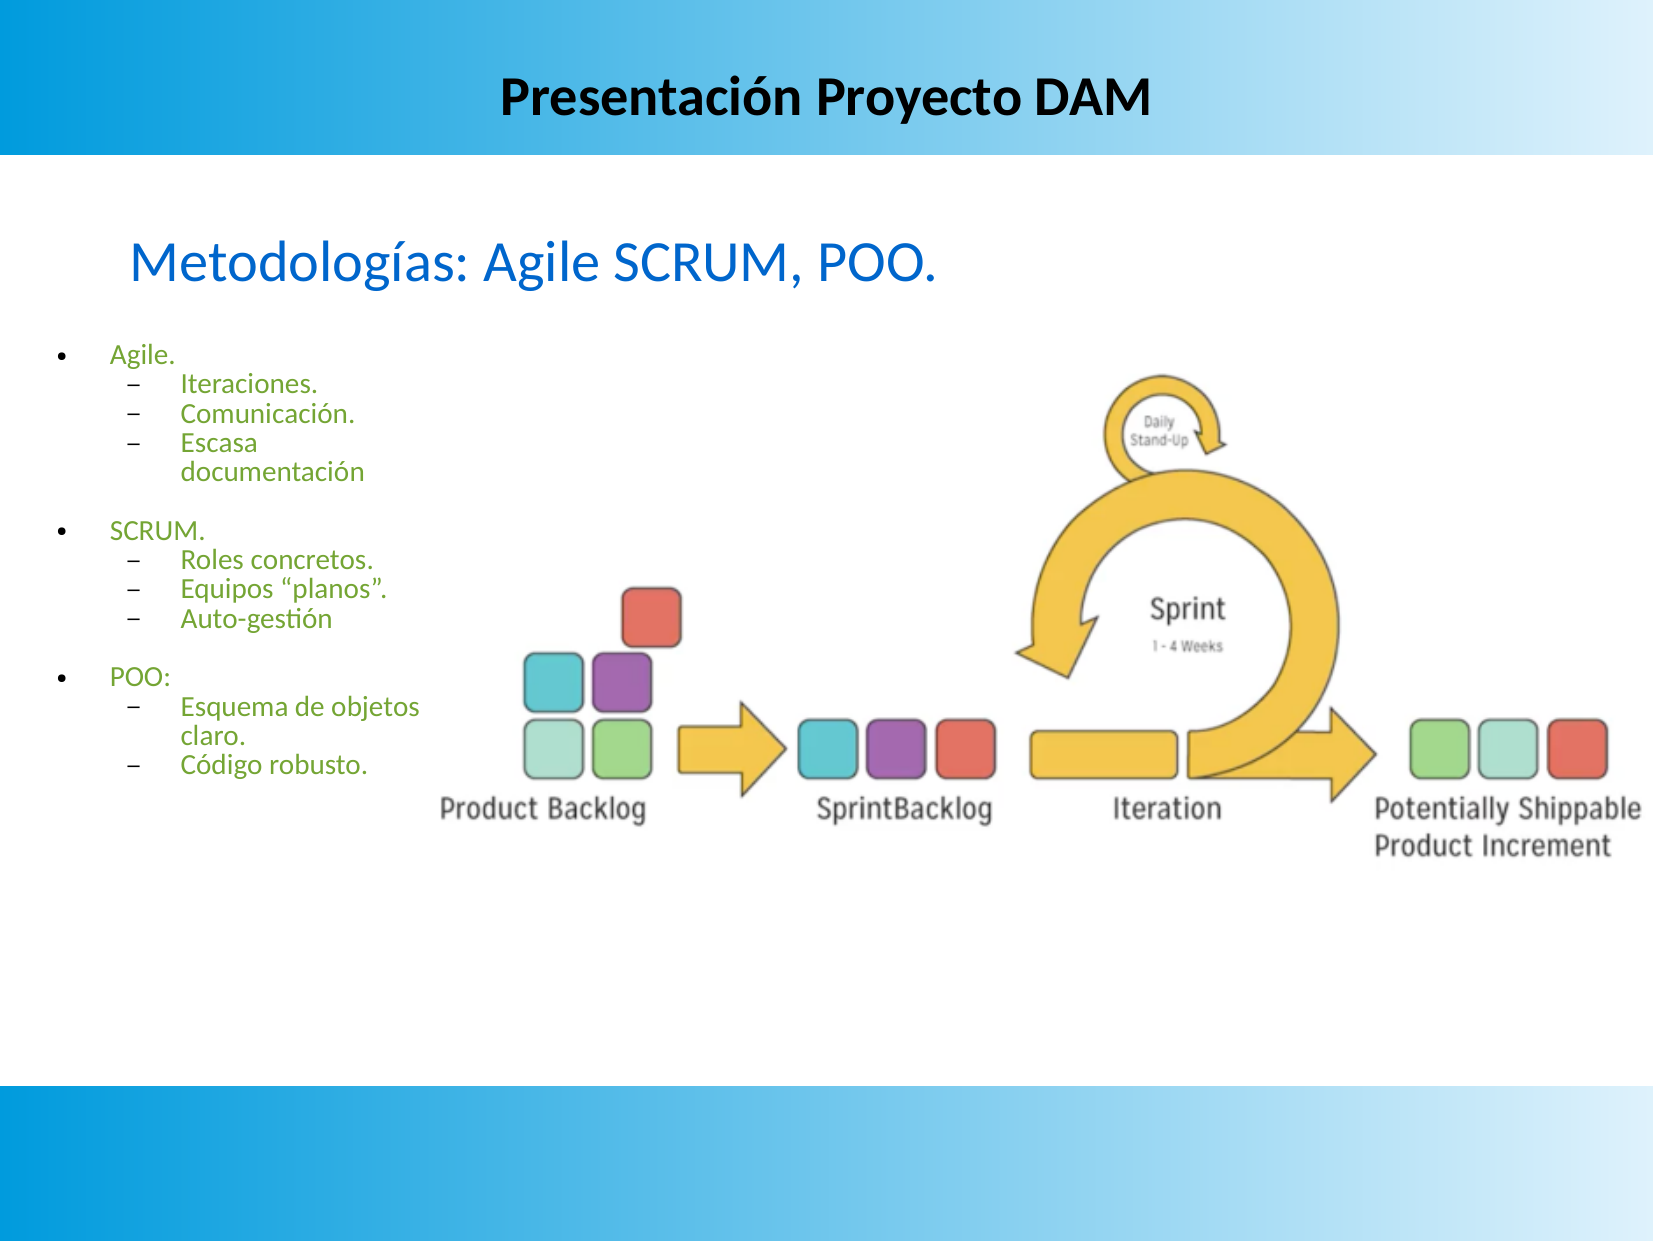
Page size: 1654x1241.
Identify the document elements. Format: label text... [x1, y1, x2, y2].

list Metodologías: Agile SCRUM, POO. [59, 237, 1359, 308]
list Agile. Iteraciones. Comunicación. Escasa documentación SCRUM. Roles concretos. Equipos “planos”. Auto-gestión POO: Esquema de objetos claro. Código robusto. [38, 342, 441, 1040]
picture [440, 330, 1654, 890]
title Presentación Proyecto DAM [82, 49, 1571, 155]
